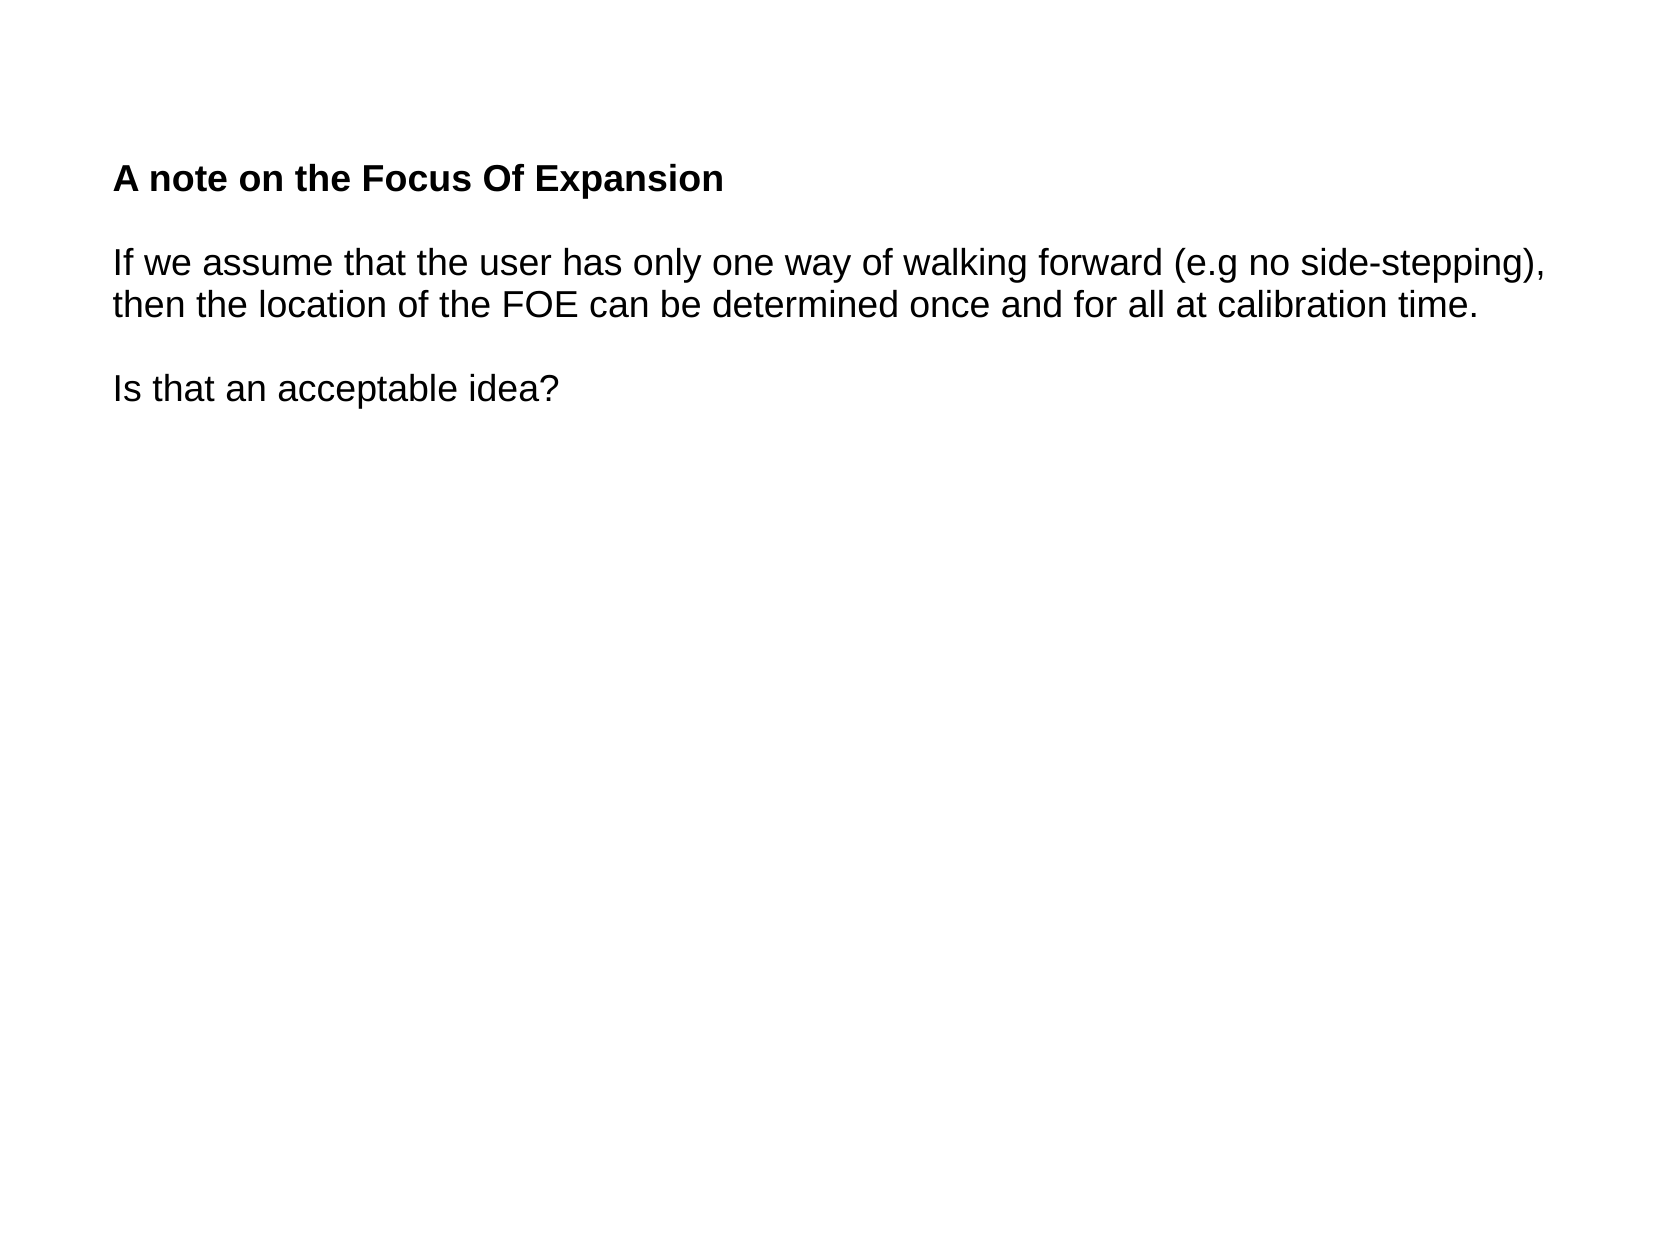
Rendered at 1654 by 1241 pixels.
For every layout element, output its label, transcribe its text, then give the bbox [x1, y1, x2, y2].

text_box A note on the Focus Of Expansion If we assume that the user has only one way of walking forward (e.g no side-stepping), then the location of the FOE can be determined once and for all at calibration time. Is that an acceptable idea? [97, 150, 1613, 724]
